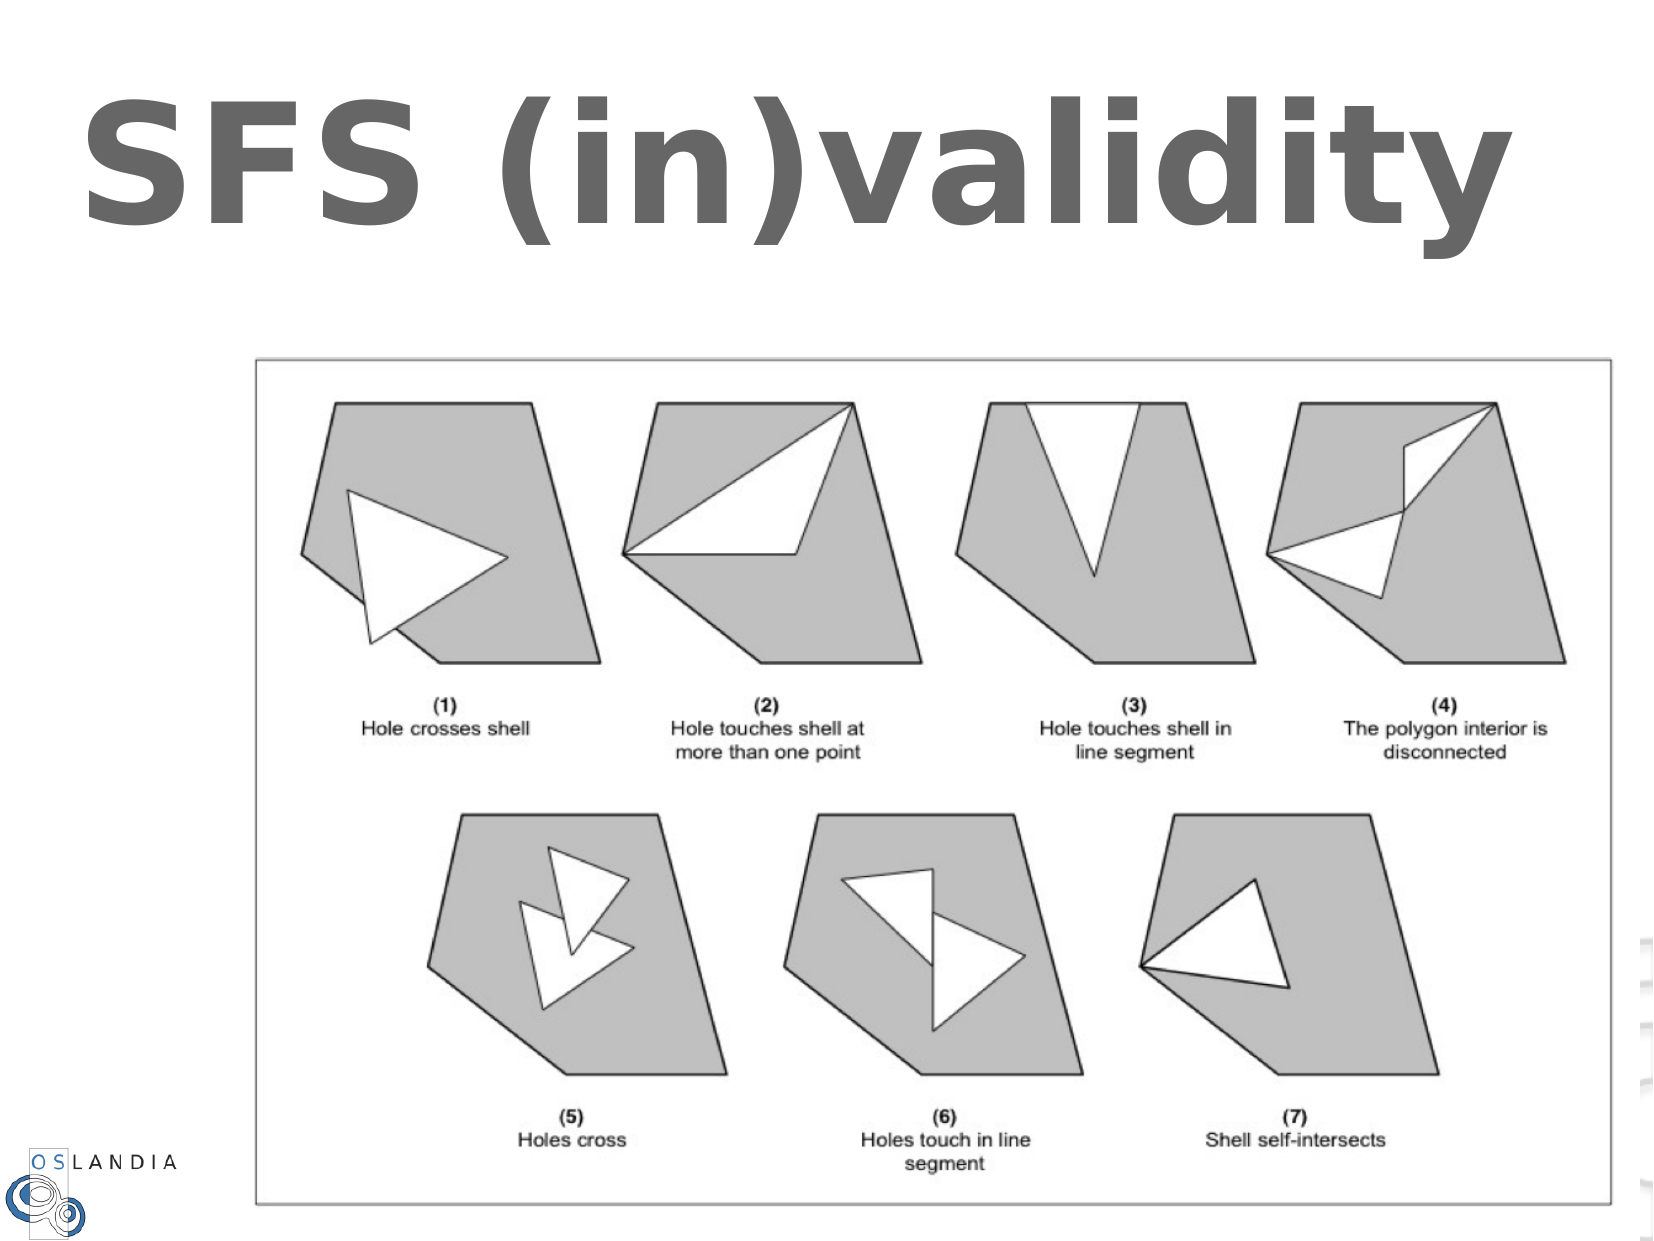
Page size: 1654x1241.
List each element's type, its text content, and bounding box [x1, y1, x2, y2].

subtitle SFS (in)validity [76, 0, 1565, 1109]
picture [0, 0, 1654, 1241]
